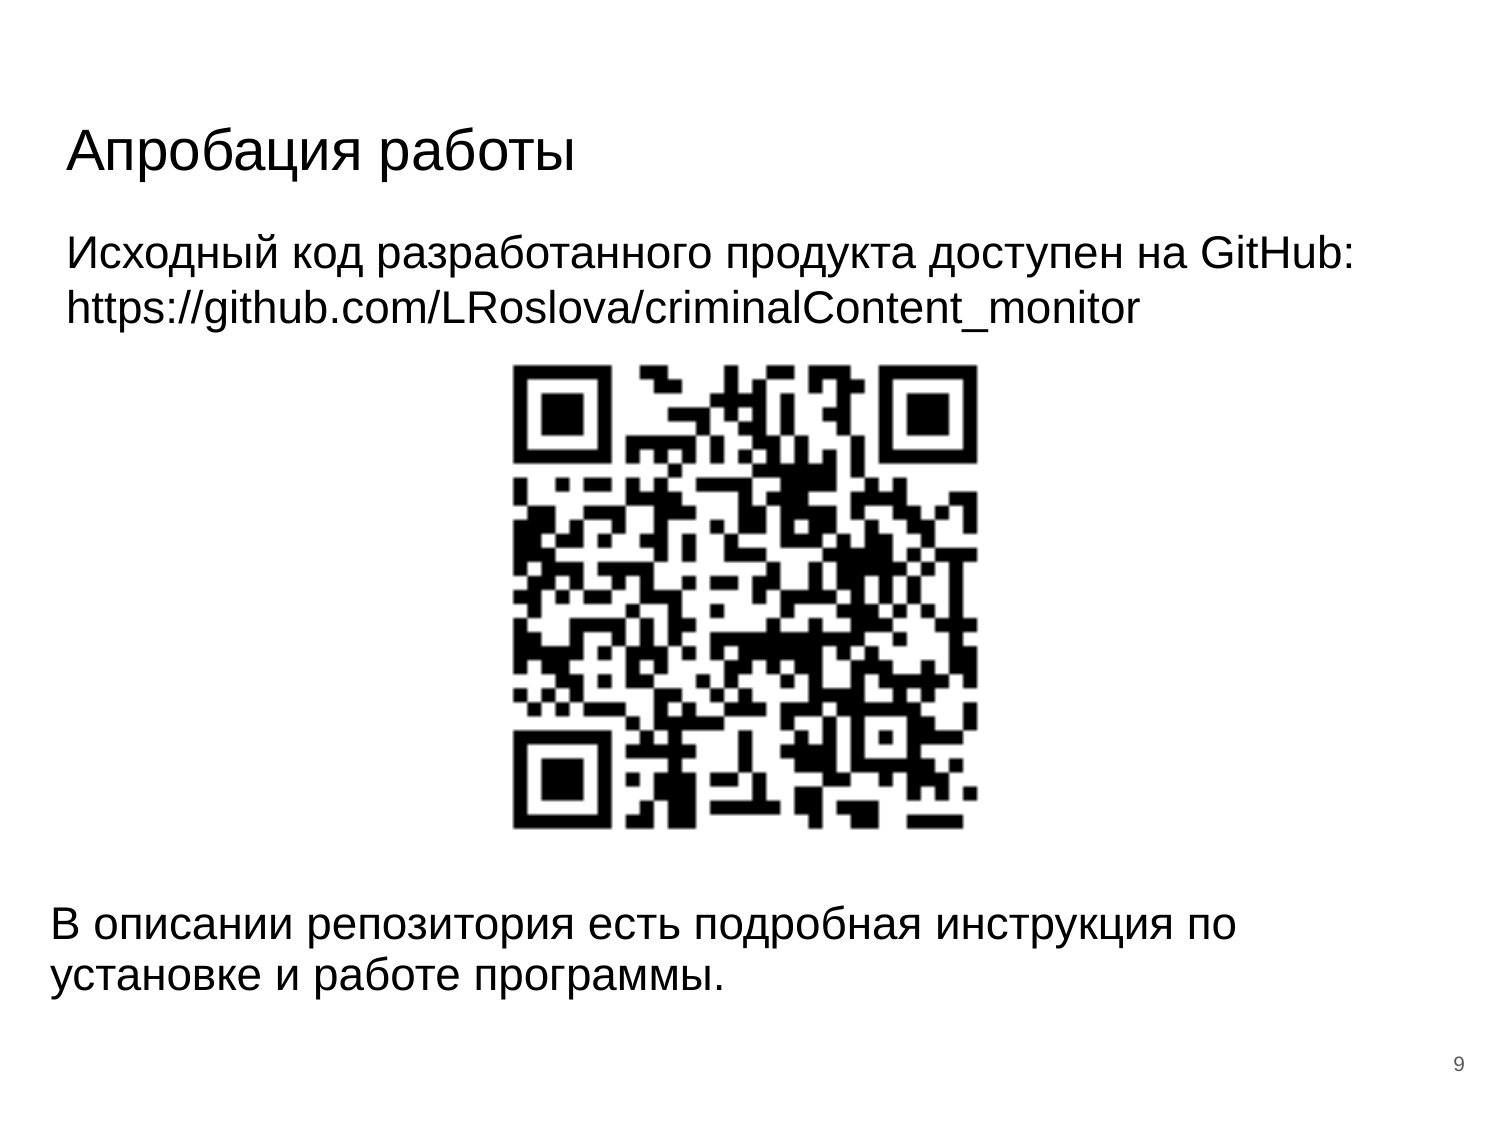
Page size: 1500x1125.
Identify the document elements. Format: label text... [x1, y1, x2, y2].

list Исходный код разработанного продукта доступен на GitHub: https://github.com/LRoslova/criminalContent_monitor [51, 208, 1480, 851]
picture [497, 349, 1003, 851]
title Апробация работы [51, 97, 1449, 208]
text_box В описании репозитория есть подробная инструкция по установке и работе программы. [35, 890, 1477, 1111]
